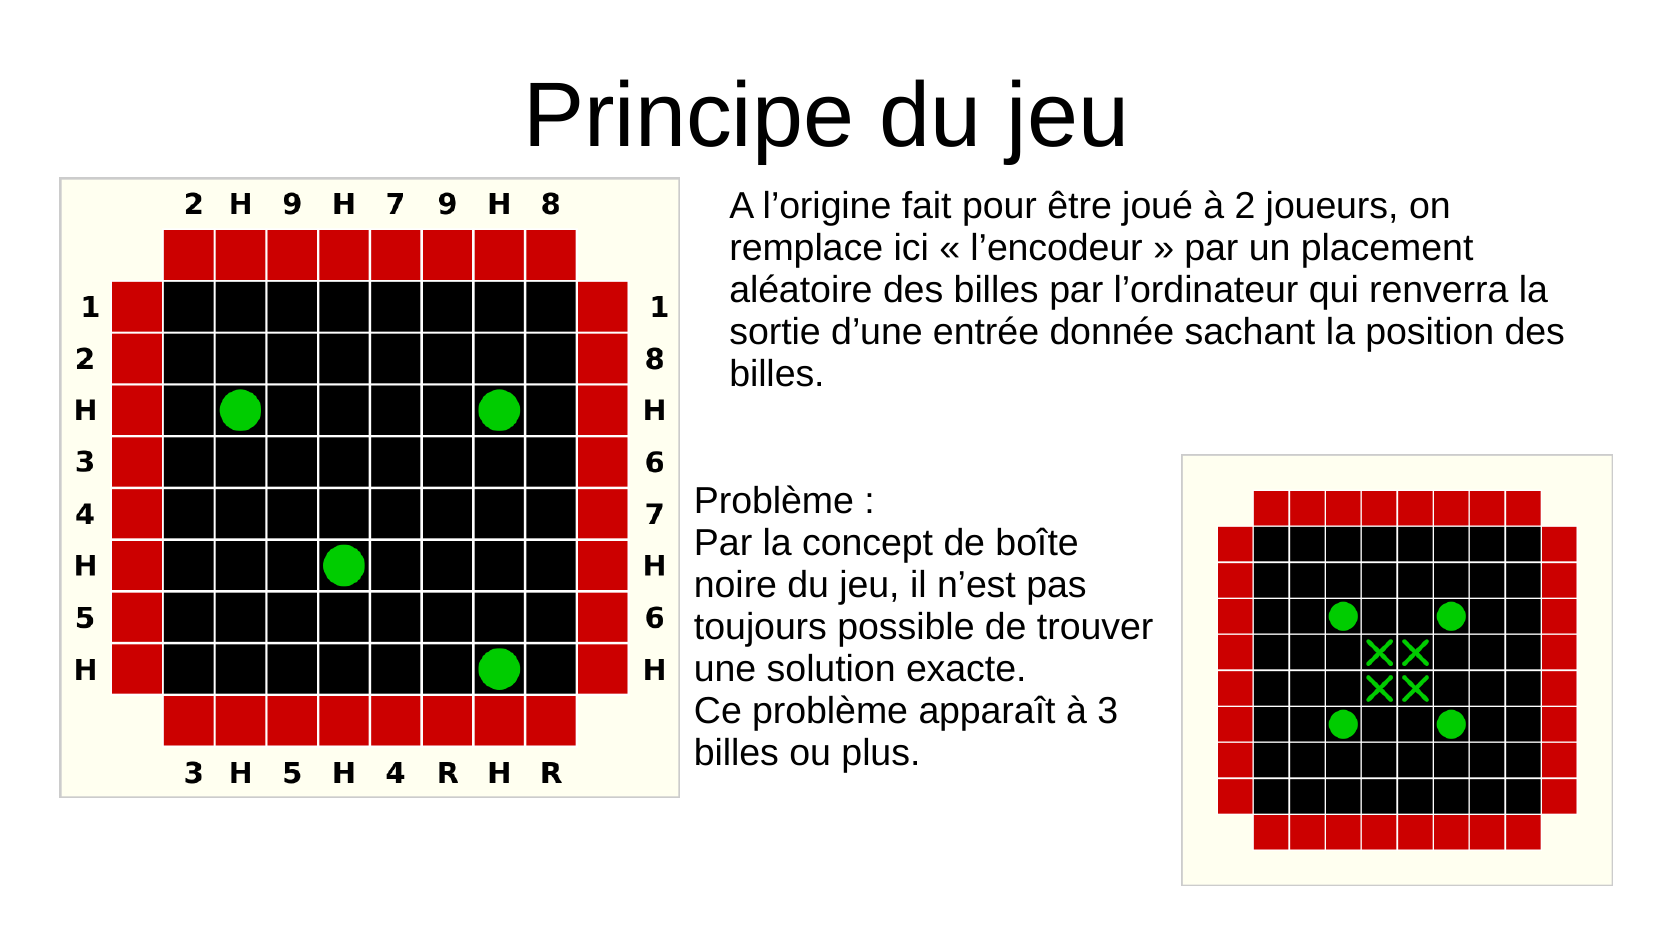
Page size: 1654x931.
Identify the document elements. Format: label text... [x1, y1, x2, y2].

title Principe du jeu [82, 37, 1571, 193]
text_box A l’origine fait pour être joué à 2 joueurs, on remplace ici « l’encodeur » par un placement aléatoire des billes par l’ordinateur qui renverra la sortie d’une entrée donnée sachant la position des billes. [714, 177, 1625, 443]
picture [59, 177, 680, 798]
picture [1181, 454, 1613, 886]
text_box Problème : Par la concept de boîte noire du jeu, il n’est pas toujours possible de trouver une solution exacte. Ce problème apparaît à 3 billes ou plus. [679, 472, 1182, 806]
